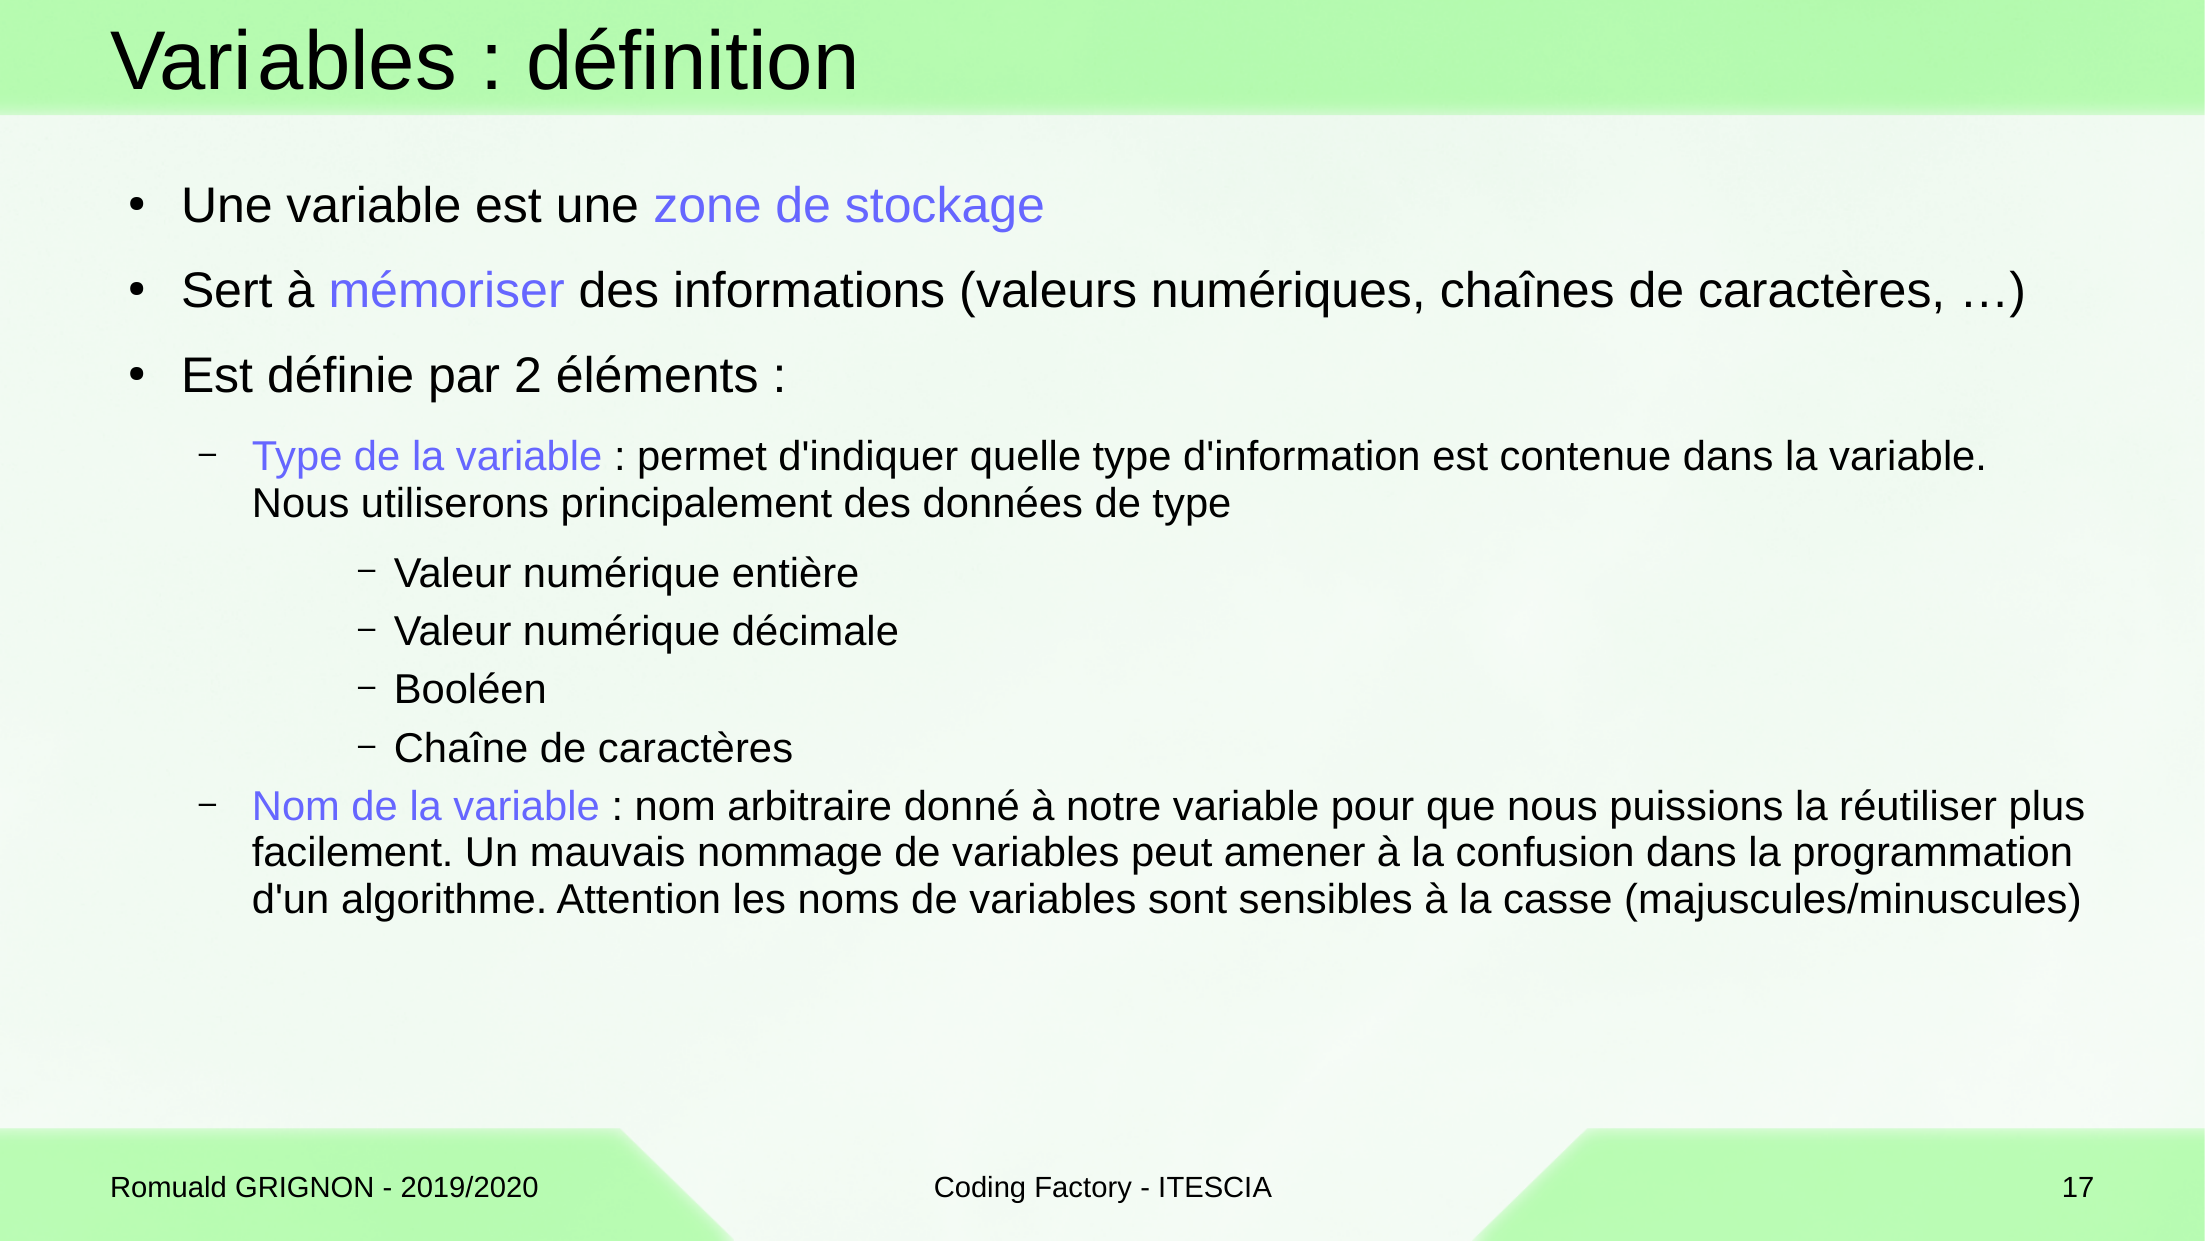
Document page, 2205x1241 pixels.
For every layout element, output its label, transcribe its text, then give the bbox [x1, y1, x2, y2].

list Une variable est une zone de stockage Sert à mémoriser des informations (valeurs numériques, chaînes de caractères, …) Est définie par 2 éléments : Type de la variable : permet d'indiquer quelle type d'information est contenue dans la variable. Nous utiliserons principalement des données de type Valeur numérique entière Valeur numérique décimale Booléen Chaîne de caractères Nom de la variable : nom arbitraire donné à notre variable pour que nous puissions la réutiliser plus facilement. Un mauvais nommage de variables peut amener à la confusion dans la programmation d'un algorithme. Attention les noms de variables sont sensibles à la casse (majuscules/minuscules) [110, 248, 2095, 1064]
title Vari ables : définition [110, 49, 2095, 248]
picture [0, 0, 2205, 1241]
